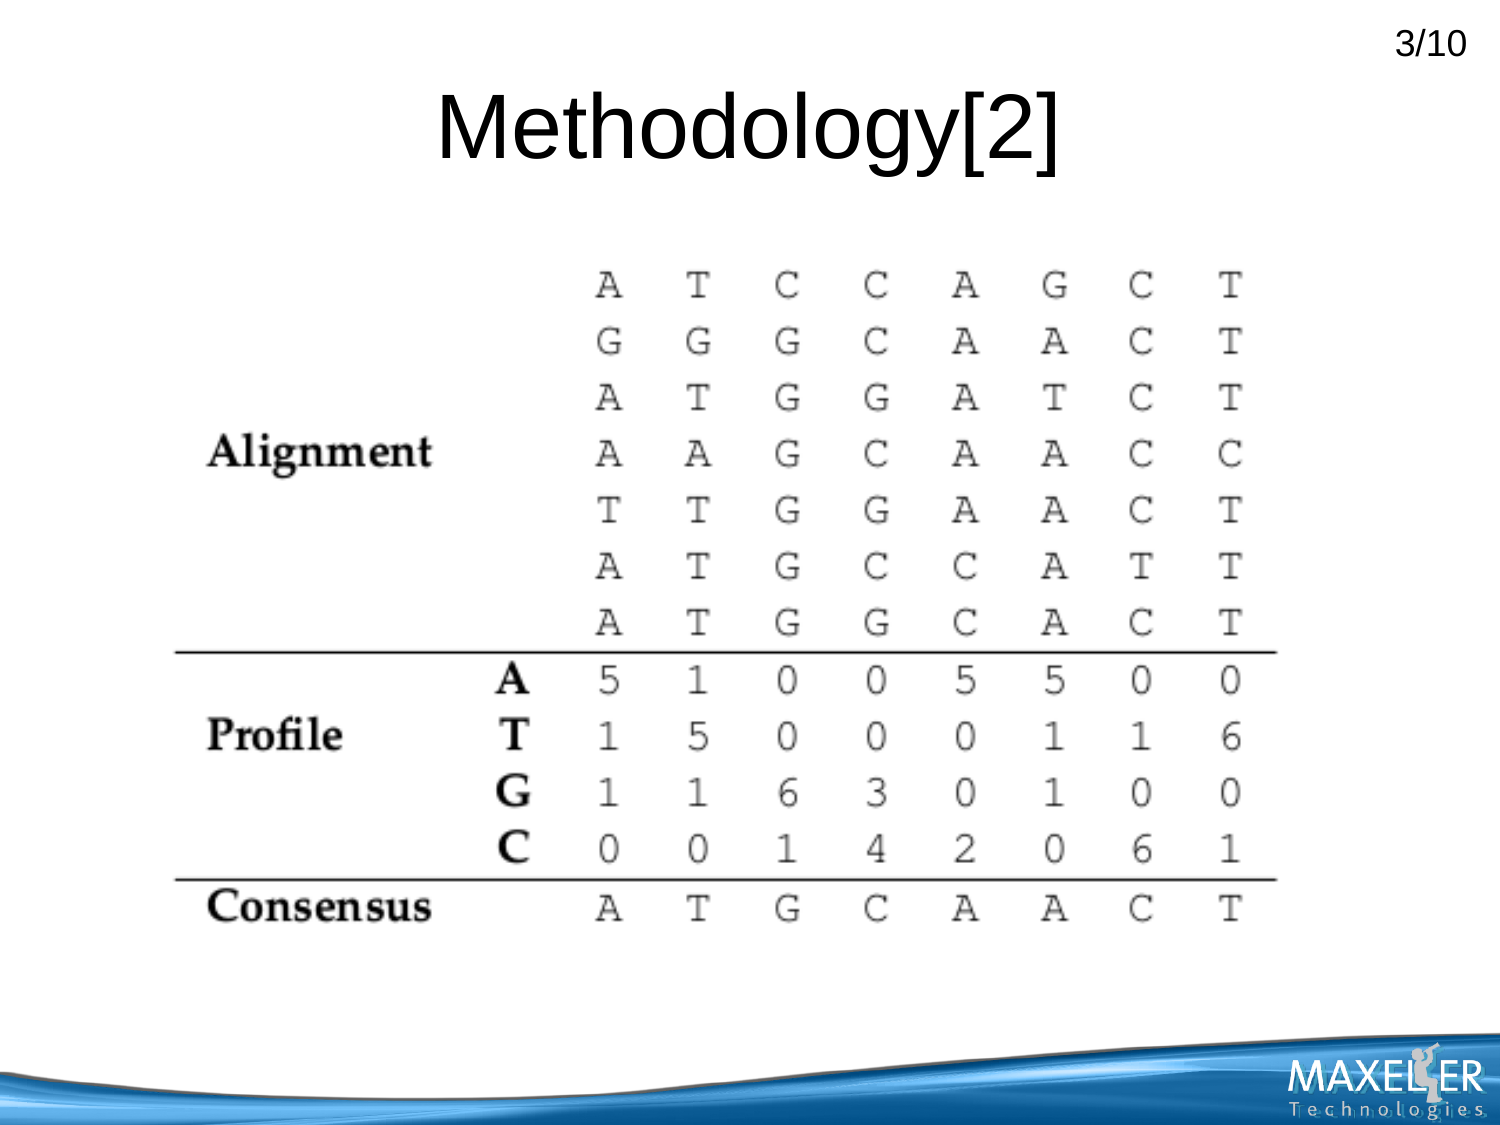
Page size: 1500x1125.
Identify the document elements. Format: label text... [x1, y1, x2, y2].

title Methodology[2] [75, 45, 1424, 208]
picture [155, 263, 1344, 946]
picture [0, 1023, 1500, 1125]
text_box 3/10 [1380, 15, 1486, 72]
